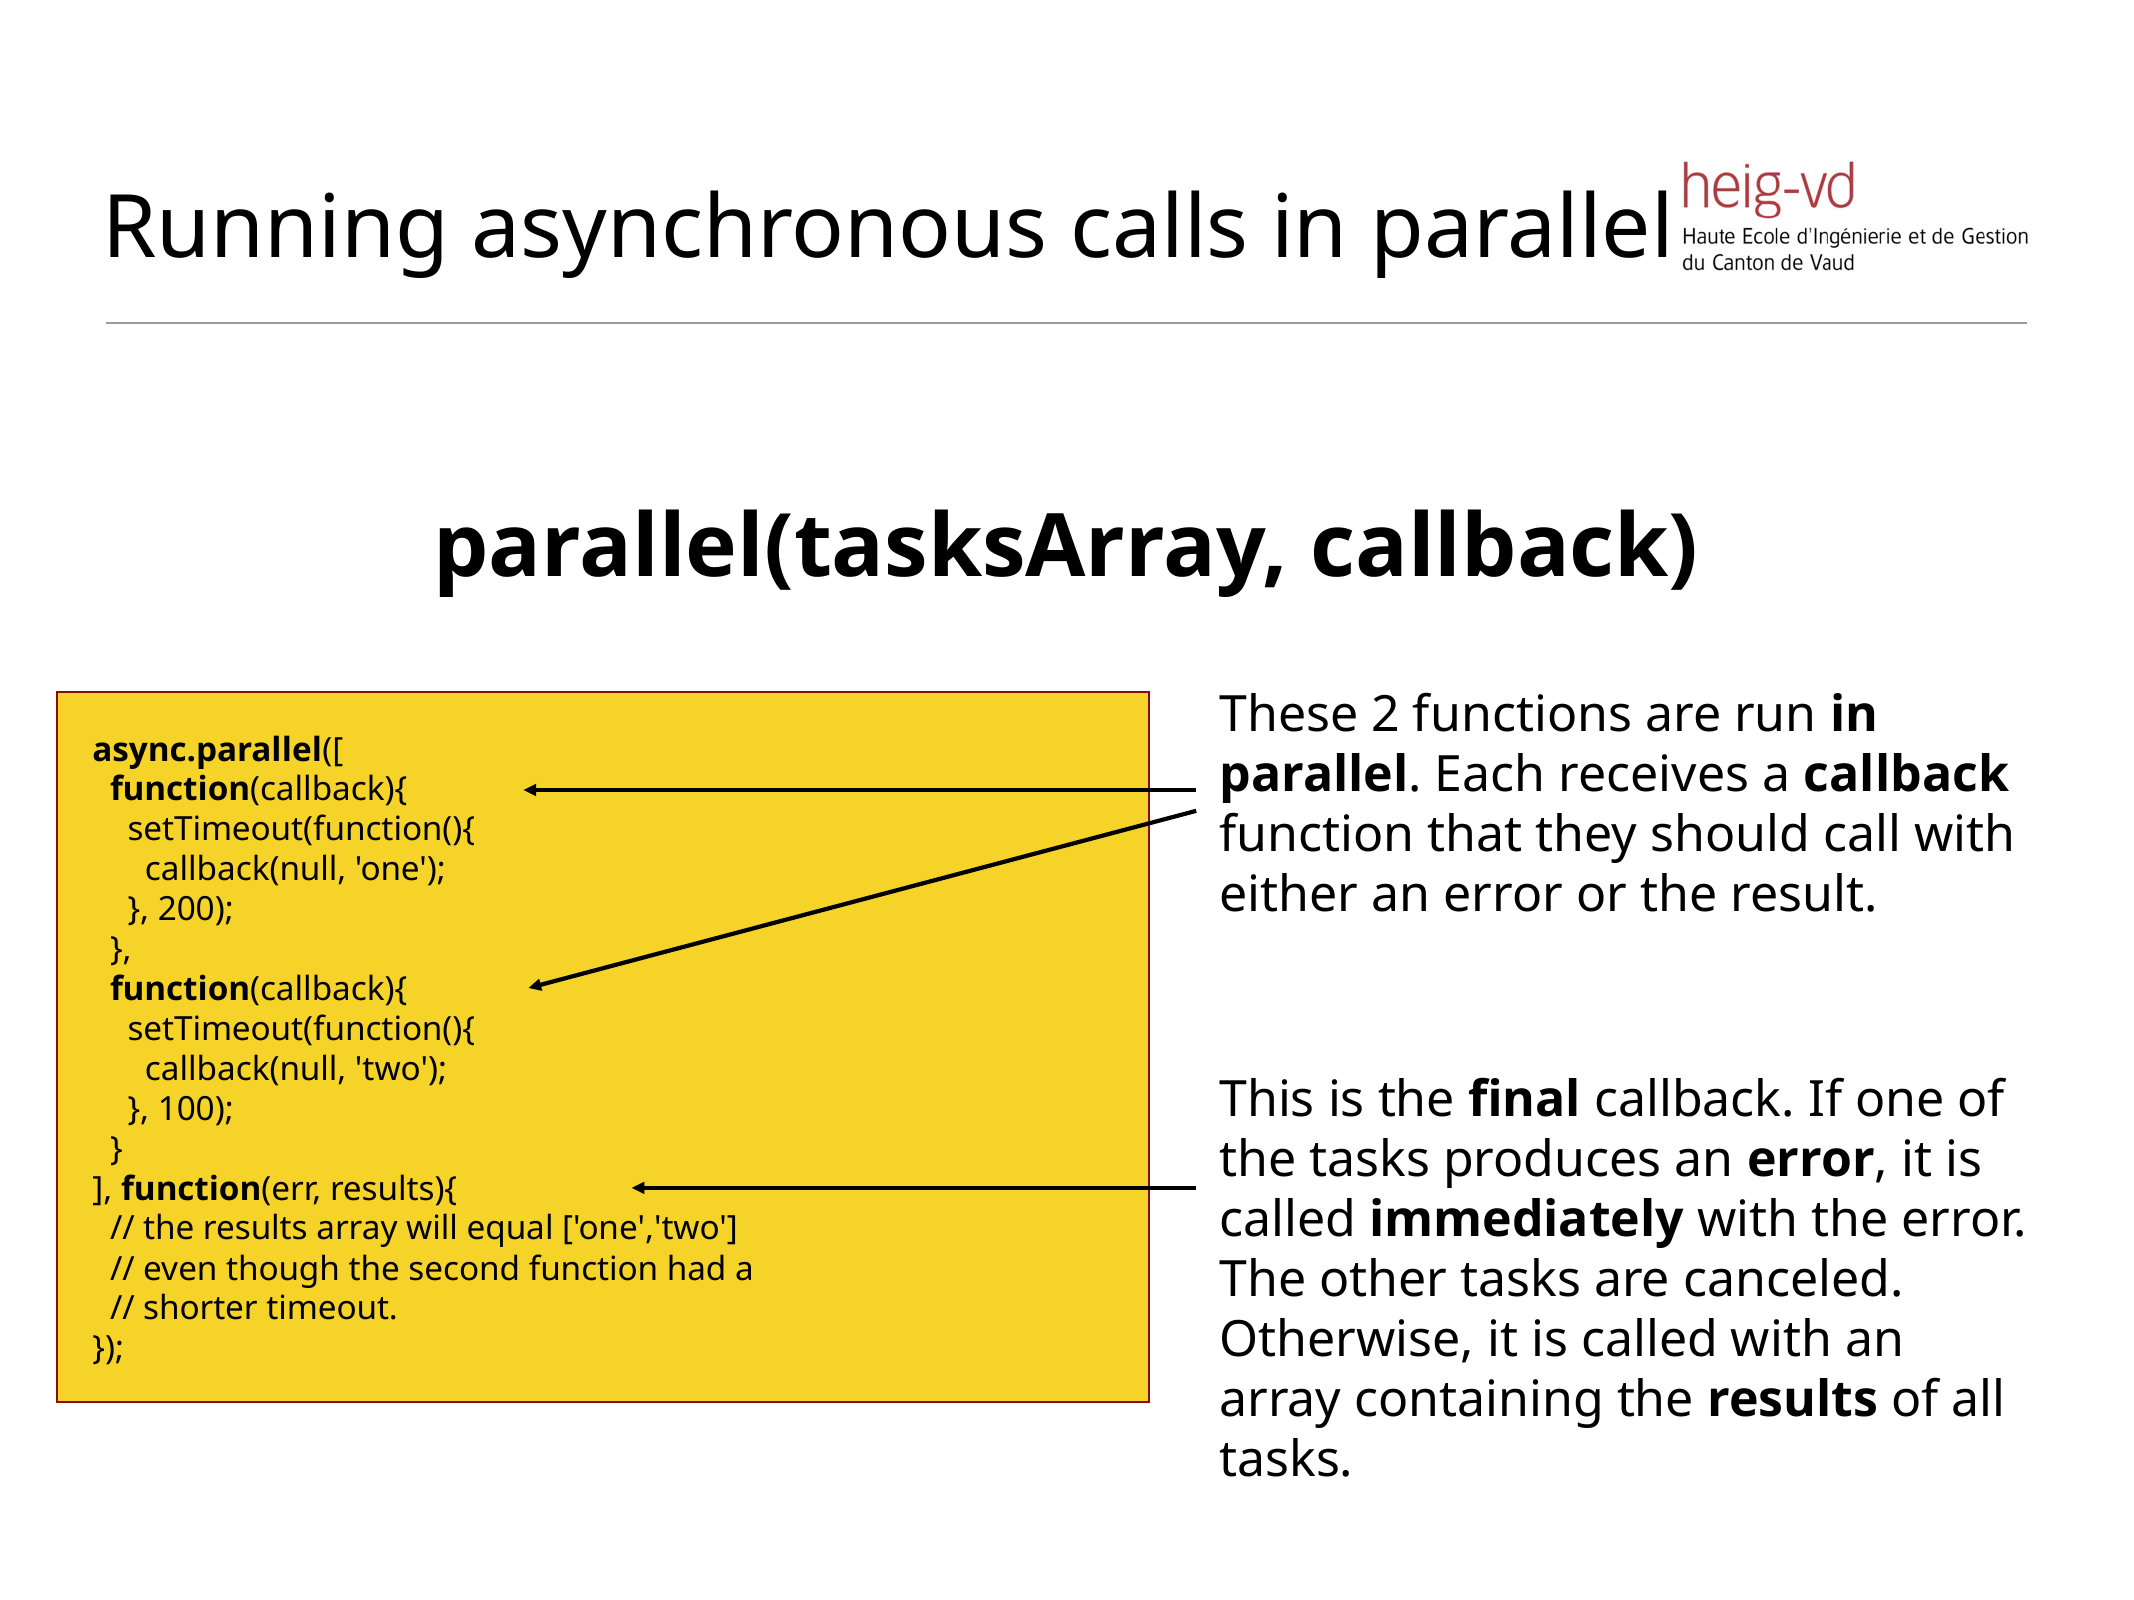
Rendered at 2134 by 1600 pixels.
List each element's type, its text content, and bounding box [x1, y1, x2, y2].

text_box This is the final callback. If one of the tasks produces an error, it is called immediately with the error. The other tasks are canceled. Otherwise, it is called with an array containing the results of all tasks. [1211, 1057, 2036, 1495]
text_box These 2 functions are run in parallel. Each receives a callback function that they should call with either an error or the result. [1211, 672, 2036, 930]
text_box async.parallel([ function(callback){ setTimeout(function(){ callback(null, 'one'); }, 200); }, function(callback){ setTimeout(function(){ callback(null, 'two'); }, 100); } ], function(err, results){ // the results array will equal ['one','two'] // even though the second function had a // shorter timeout. }); [57, 692, 1150, 1402]
title Running asynchronous calls in parallel [93, 54, 2040, 284]
text_box parallel(tasksArray, callback) [425, 480, 1708, 603]
